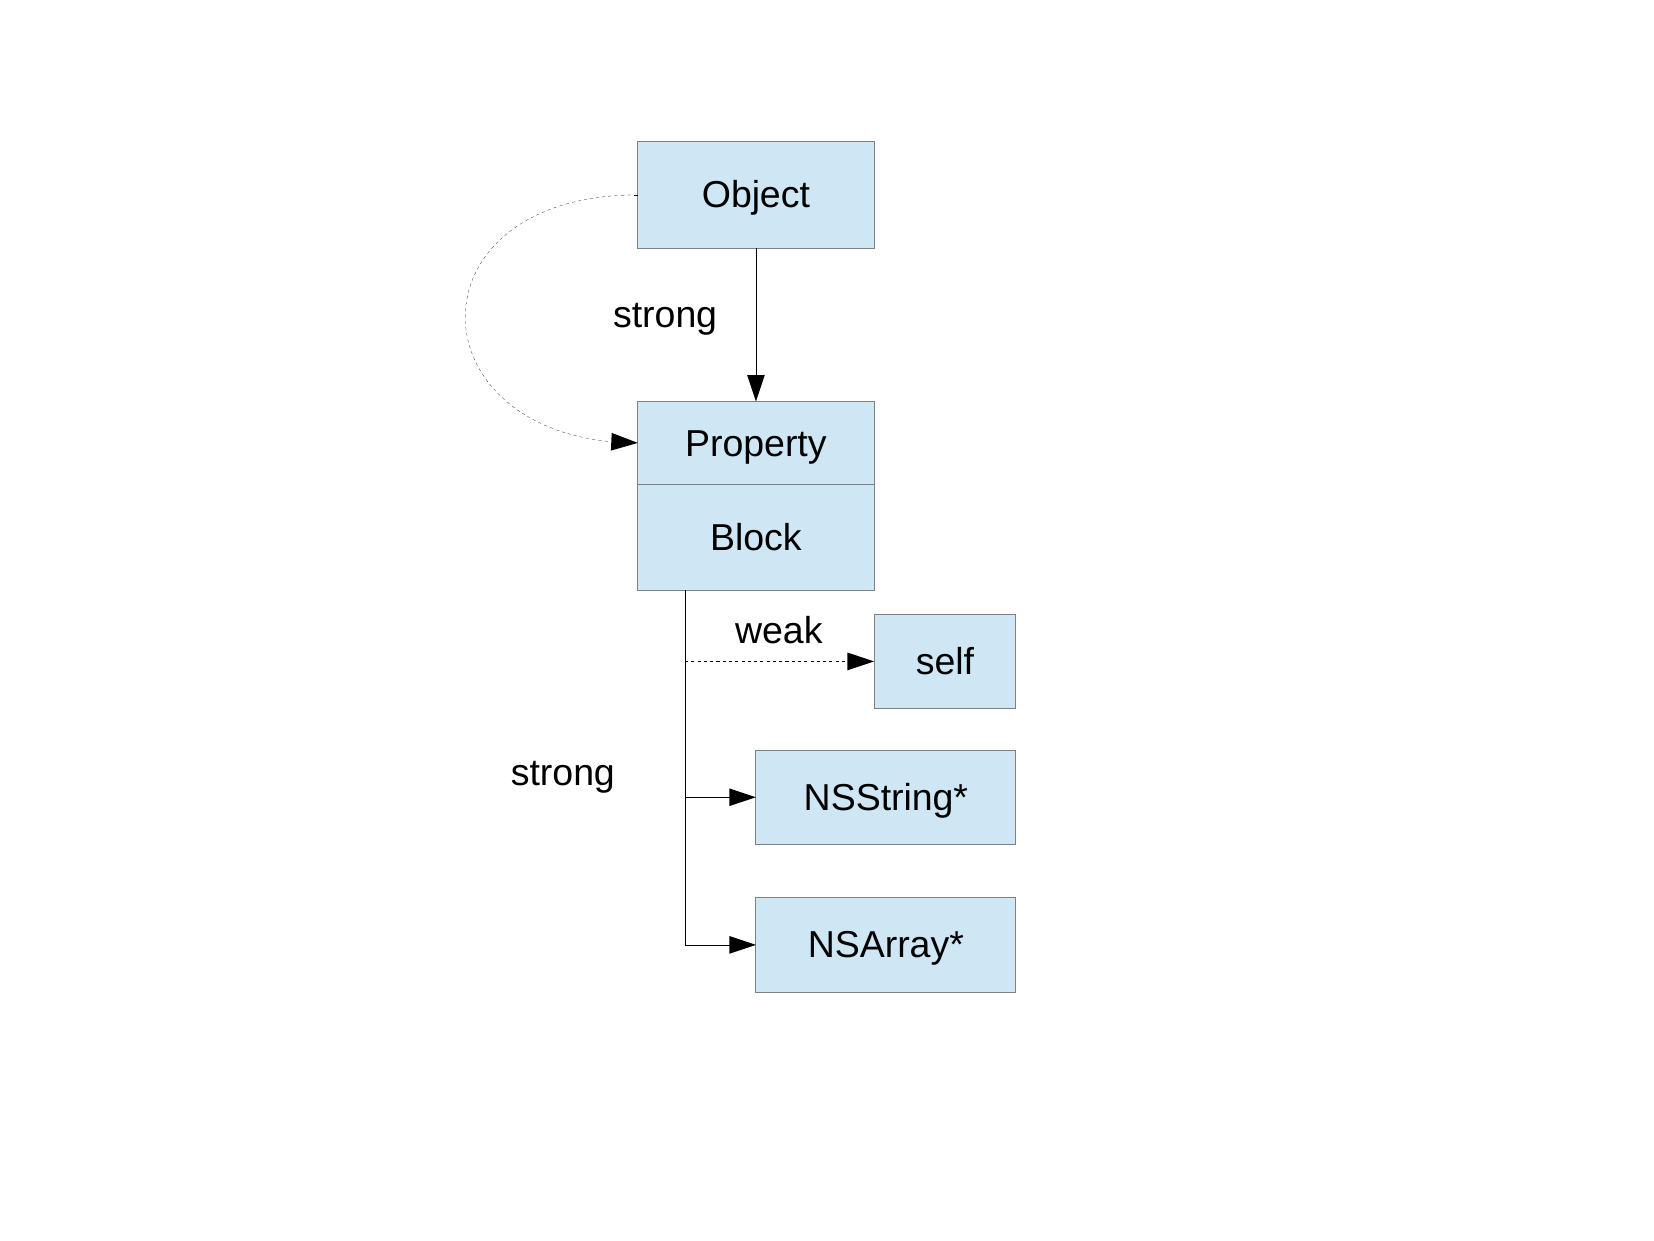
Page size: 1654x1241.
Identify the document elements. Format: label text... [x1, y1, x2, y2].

text_box Object [637, 141, 875, 249]
text_box Block [637, 485, 875, 591]
text_box Property [637, 401, 875, 485]
text_box self [874, 614, 1016, 709]
text_box NSArray* [755, 897, 1016, 993]
text_box strong [496, 744, 630, 801]
text_box NSString* [755, 750, 1016, 845]
text_box weak [720, 602, 838, 660]
text_box strong [598, 285, 733, 343]
